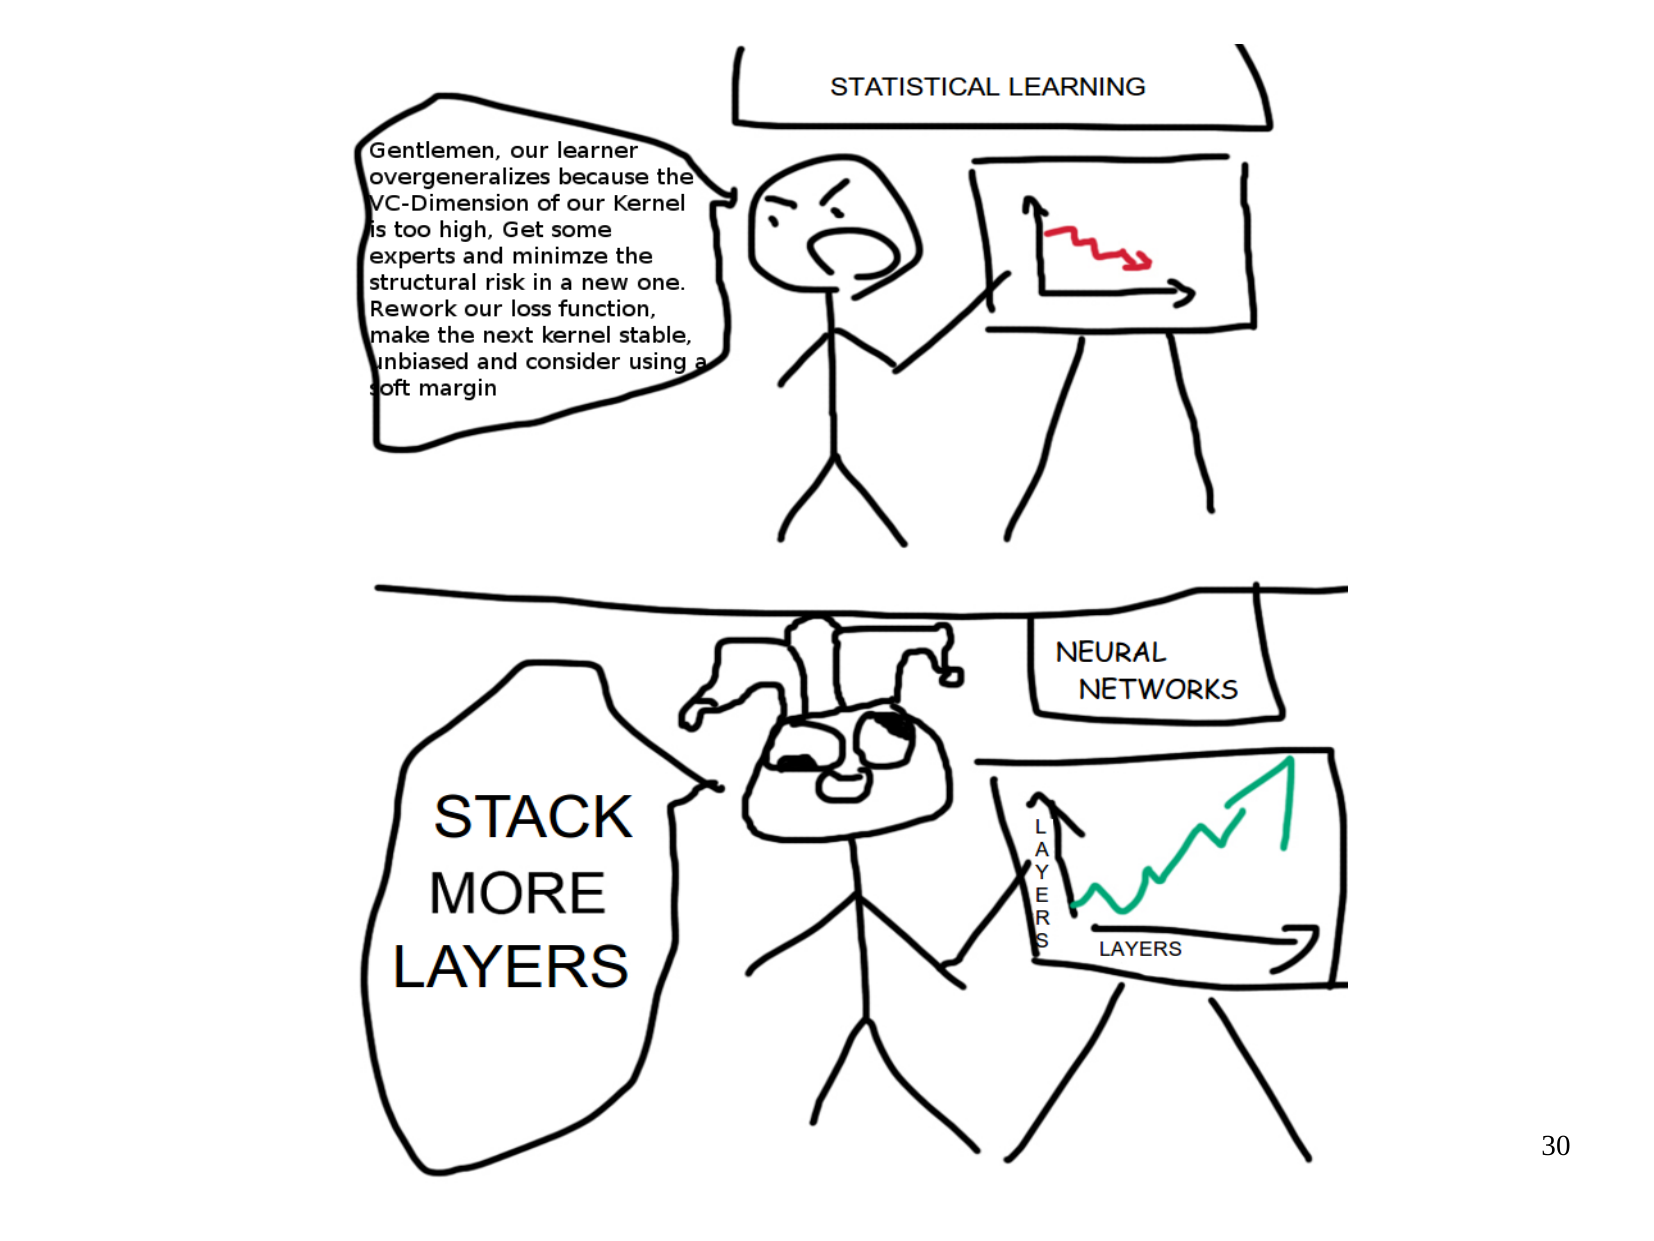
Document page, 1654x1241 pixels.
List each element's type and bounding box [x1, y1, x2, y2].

picture [351, 44, 1348, 1196]
